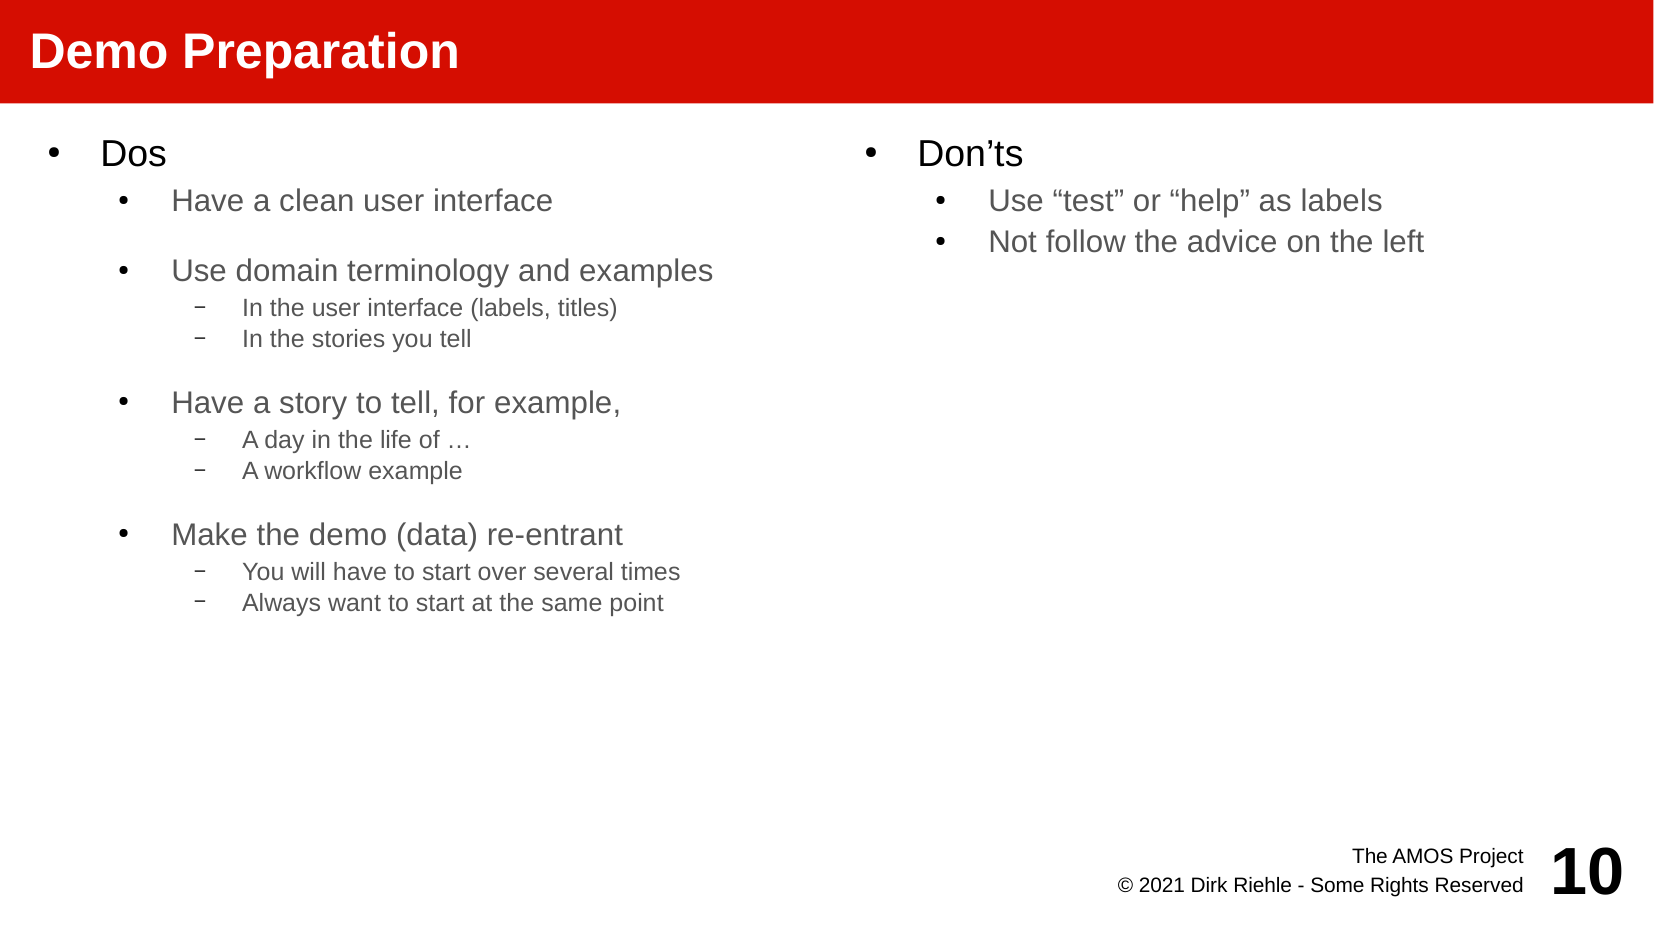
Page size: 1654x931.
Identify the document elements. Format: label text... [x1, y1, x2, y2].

list Don’ts Use “test” or “help” as labels Not follow the advice on the left [846, 132, 1625, 813]
title Demo Preparation [0, 0, 1654, 104]
list Dos Have a clean user interface Use domain terminology and examples In the user interface (labels, titles) In the stories you tell Have a story to tell, for example, A day in the life of … A workflow example Make the demo (data) re-entrant You will have to start over several times Always want to start at the same point [29, 132, 808, 813]
